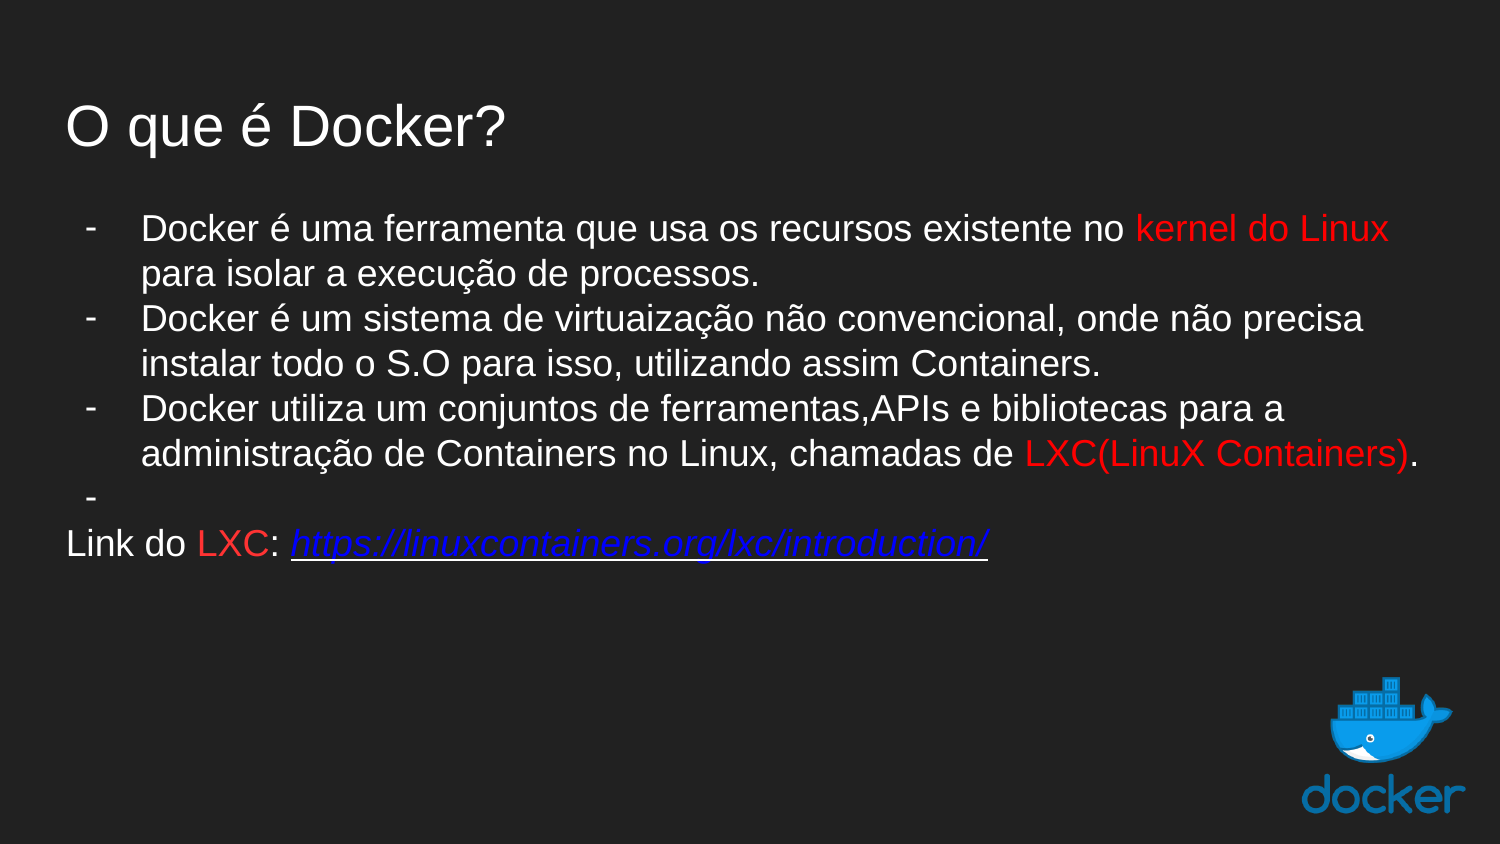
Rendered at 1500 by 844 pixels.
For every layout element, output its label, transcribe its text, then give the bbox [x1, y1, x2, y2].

picture [1287, 662, 1480, 828]
text_box O que é Docker? [51, 72, 1449, 167]
text_box Docker é uma ferramenta que usa os recursos existente no kernel do Linux para isolar a execução de processos. Docker é um sistema de virtuaização não convencional, onde não precisa instalar todo o S.O para isso, utilizando assim Containers. Docker utiliza um conjuntos de ferramentas,APIs e bibliotecas para a administração de Containers no Linux, chamadas de LXC(LinuX Containers). Link do LXC: https://linuxcontainers.org/lxc/introduction/ [51, 189, 1449, 750]
